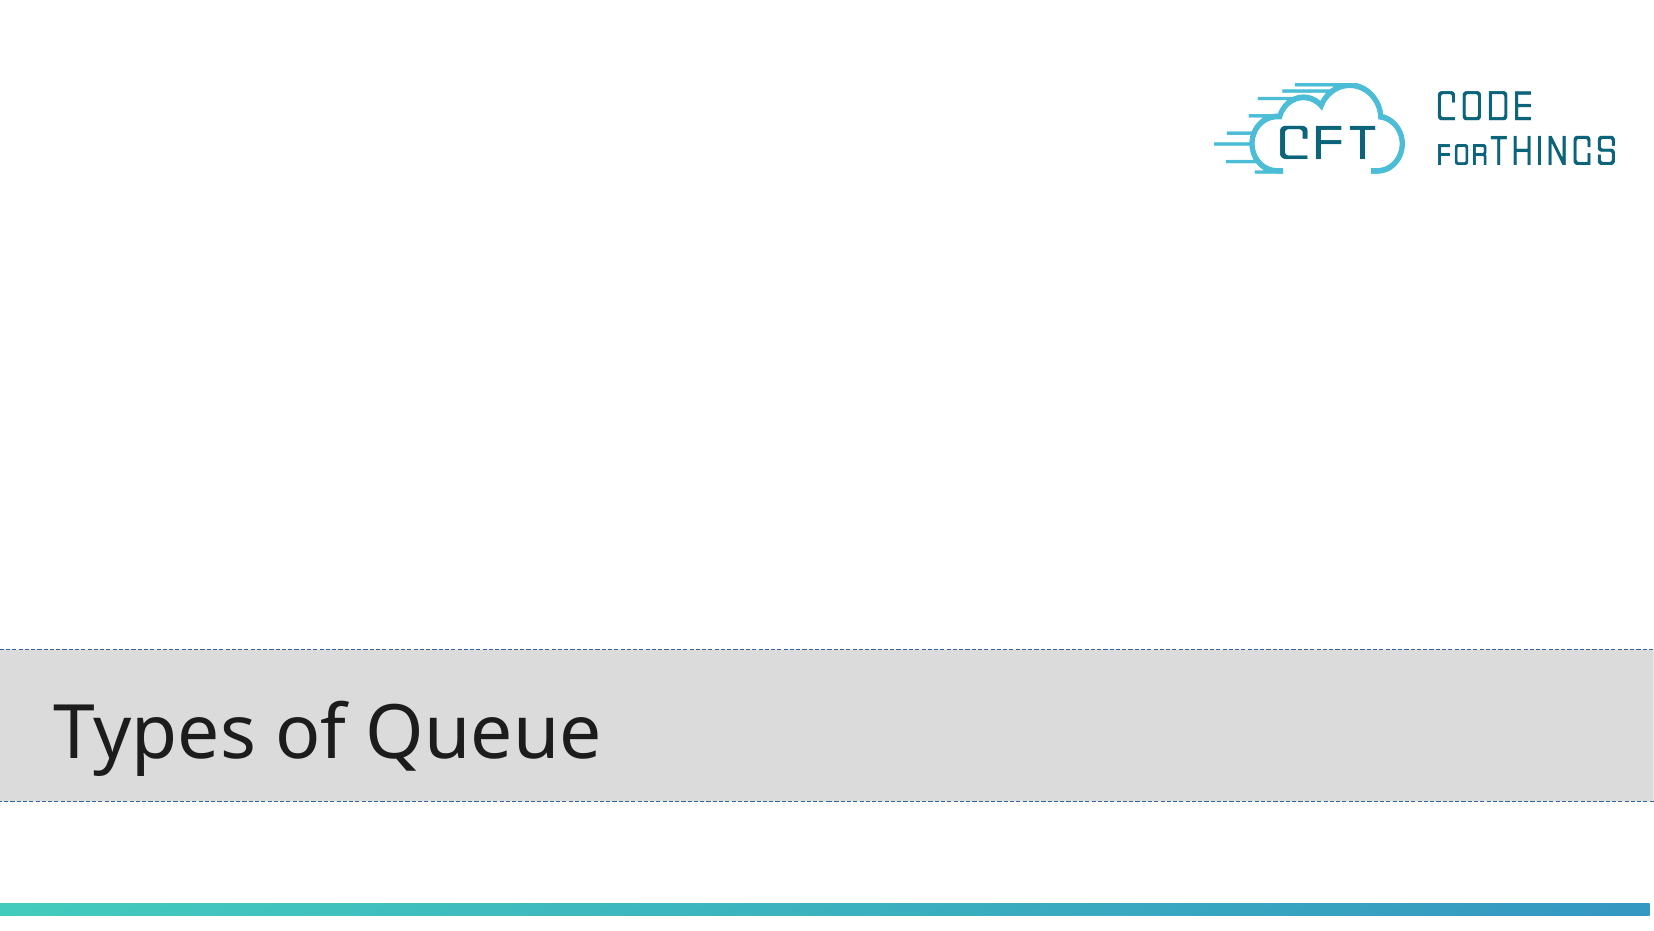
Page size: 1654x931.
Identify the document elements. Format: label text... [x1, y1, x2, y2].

picture [1214, 83, 1615, 174]
title Types of Queue [53, 651, 1542, 807]
